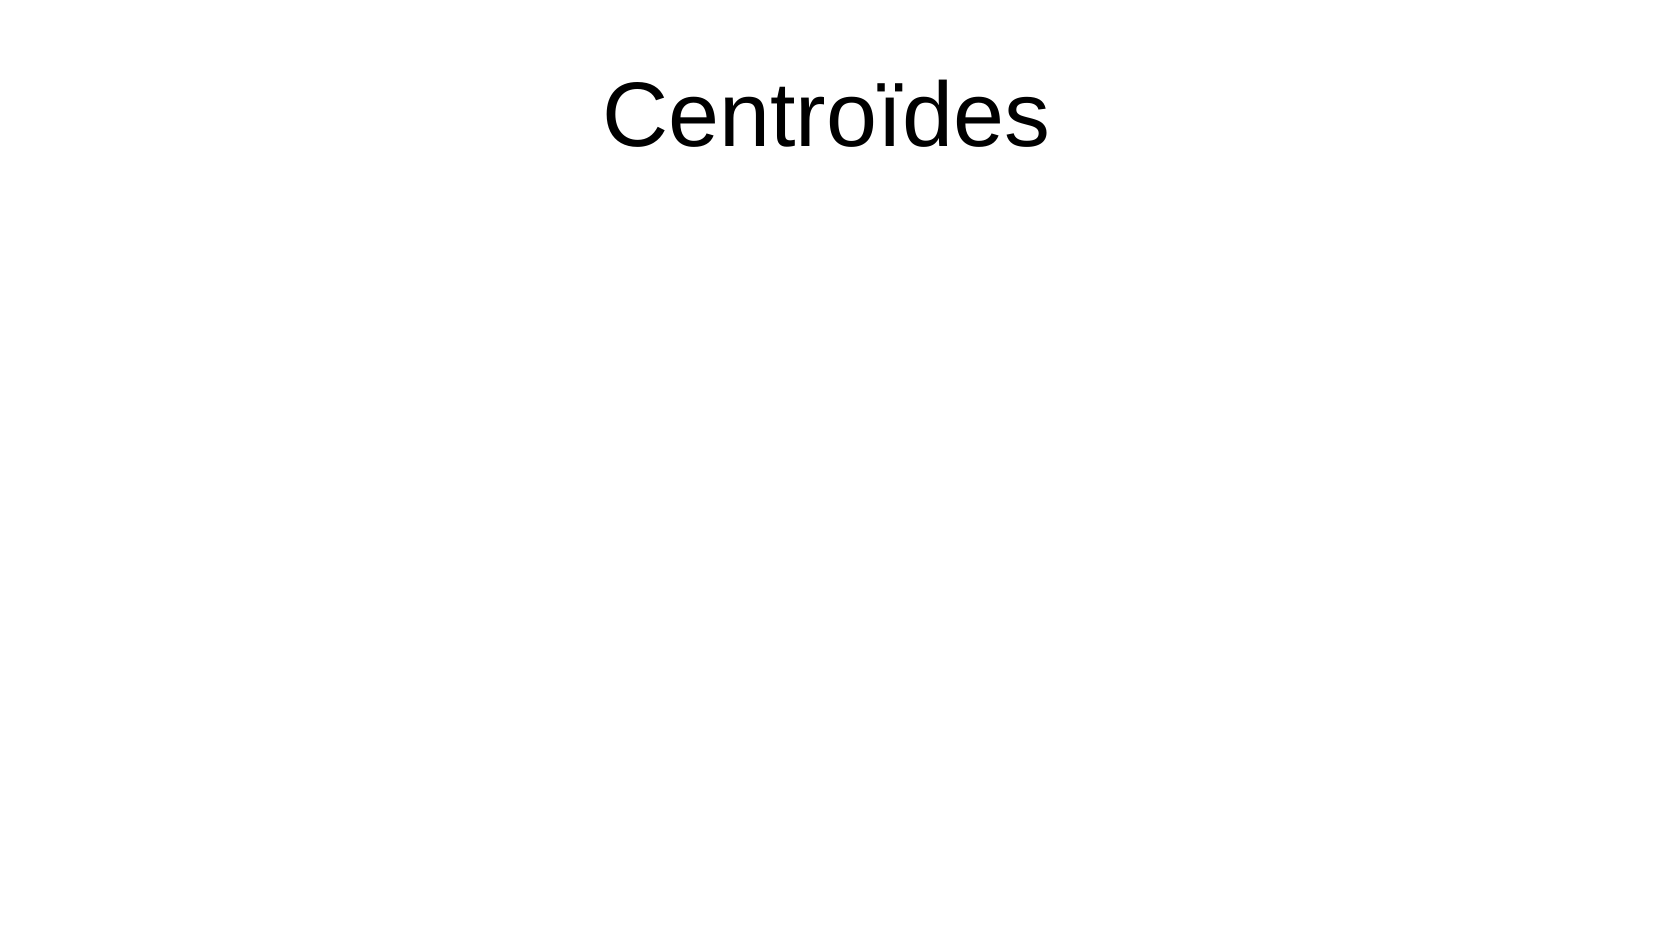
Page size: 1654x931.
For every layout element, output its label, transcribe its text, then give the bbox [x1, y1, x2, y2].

title Centroïdes [82, 37, 1571, 193]
